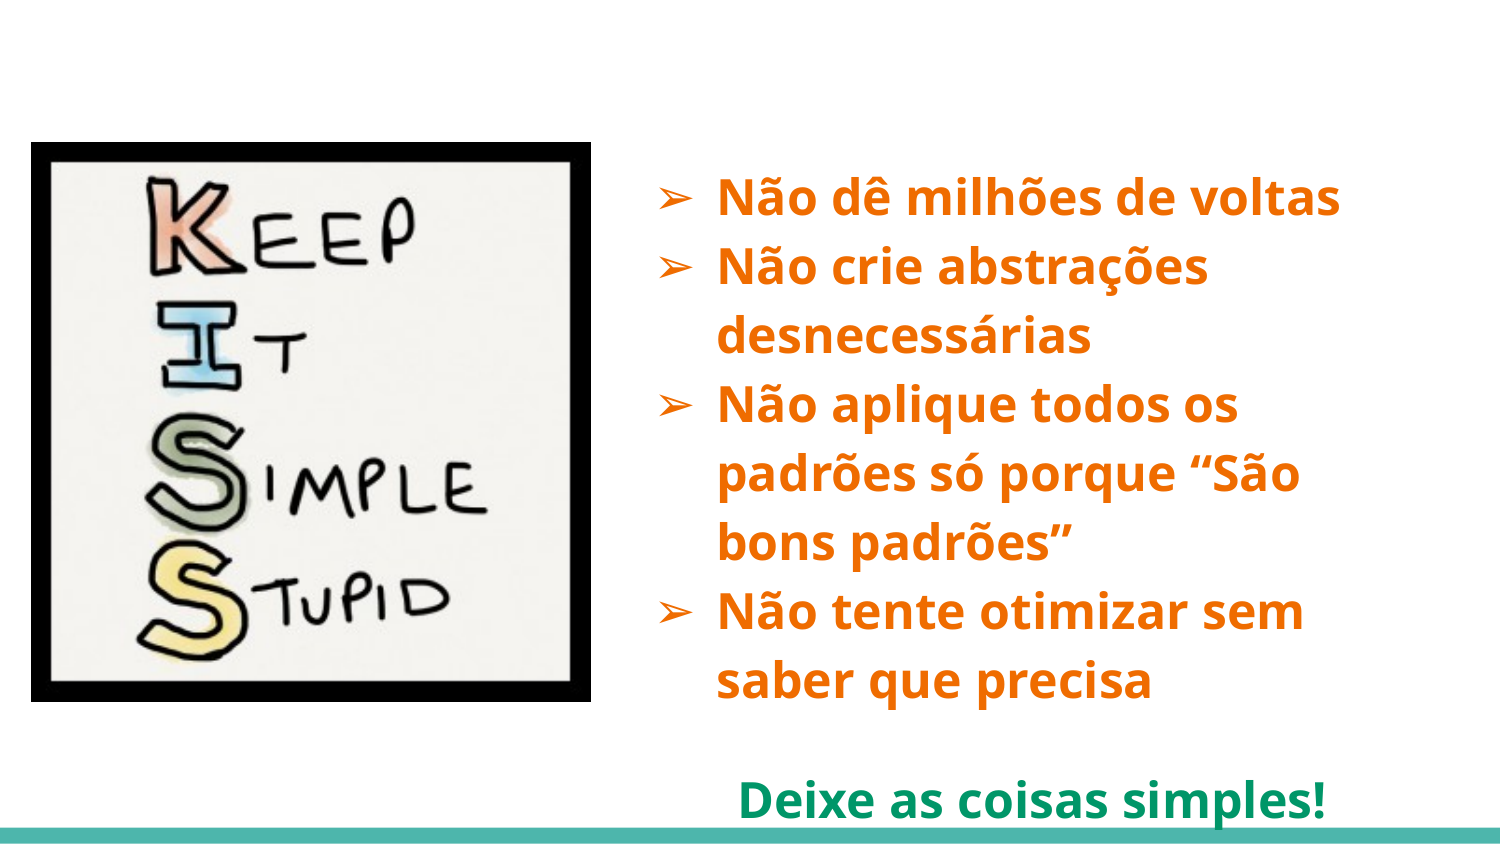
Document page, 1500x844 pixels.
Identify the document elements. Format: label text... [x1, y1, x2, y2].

text_box Não dê milhões de voltas Não crie abstrações desnecessárias Não aplique todos os padrões só porque “São bons padrões” Não tente otimizar sem saber que precisa Deixe as coisas simples! [626, 141, 1438, 707]
picture [31, 142, 591, 702]
